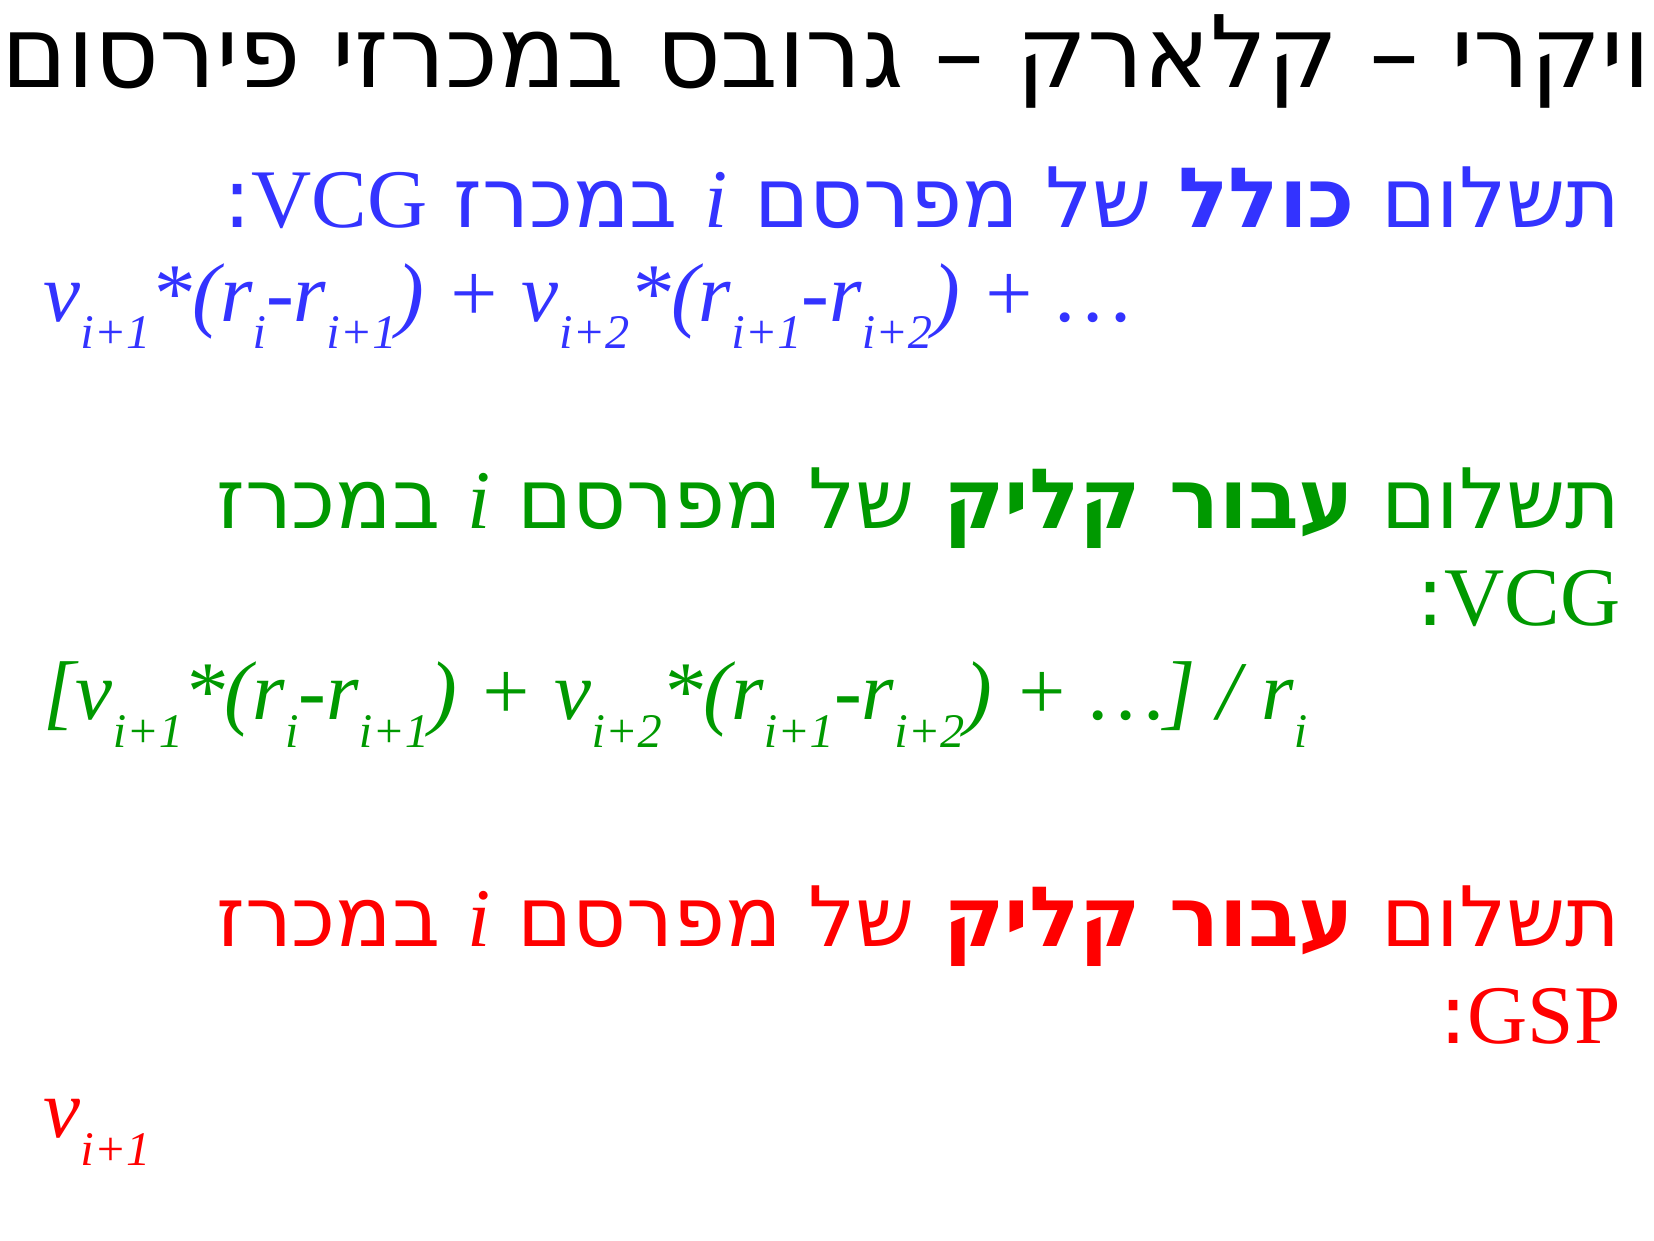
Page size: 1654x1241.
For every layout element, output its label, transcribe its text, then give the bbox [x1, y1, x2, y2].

title ויקרי – קלארק – גרובס במכרזי פירסום [0, 0, 1654, 109]
text_box תשלום כולל של מפרסם i במכרז VCG: vi+1*(ri-ri+1) + vi+2*(ri+1-ri+2) + … תשלום עבור קליק של מפרסם i במכרז VCG: [vi+1*(ri-ri+1) + vi+2*(ri+1-ri+2) + …] / ri תשלום עבור קליק של מפרסם i במכרז GSP: vi+1 [28, 142, 1636, 990]
